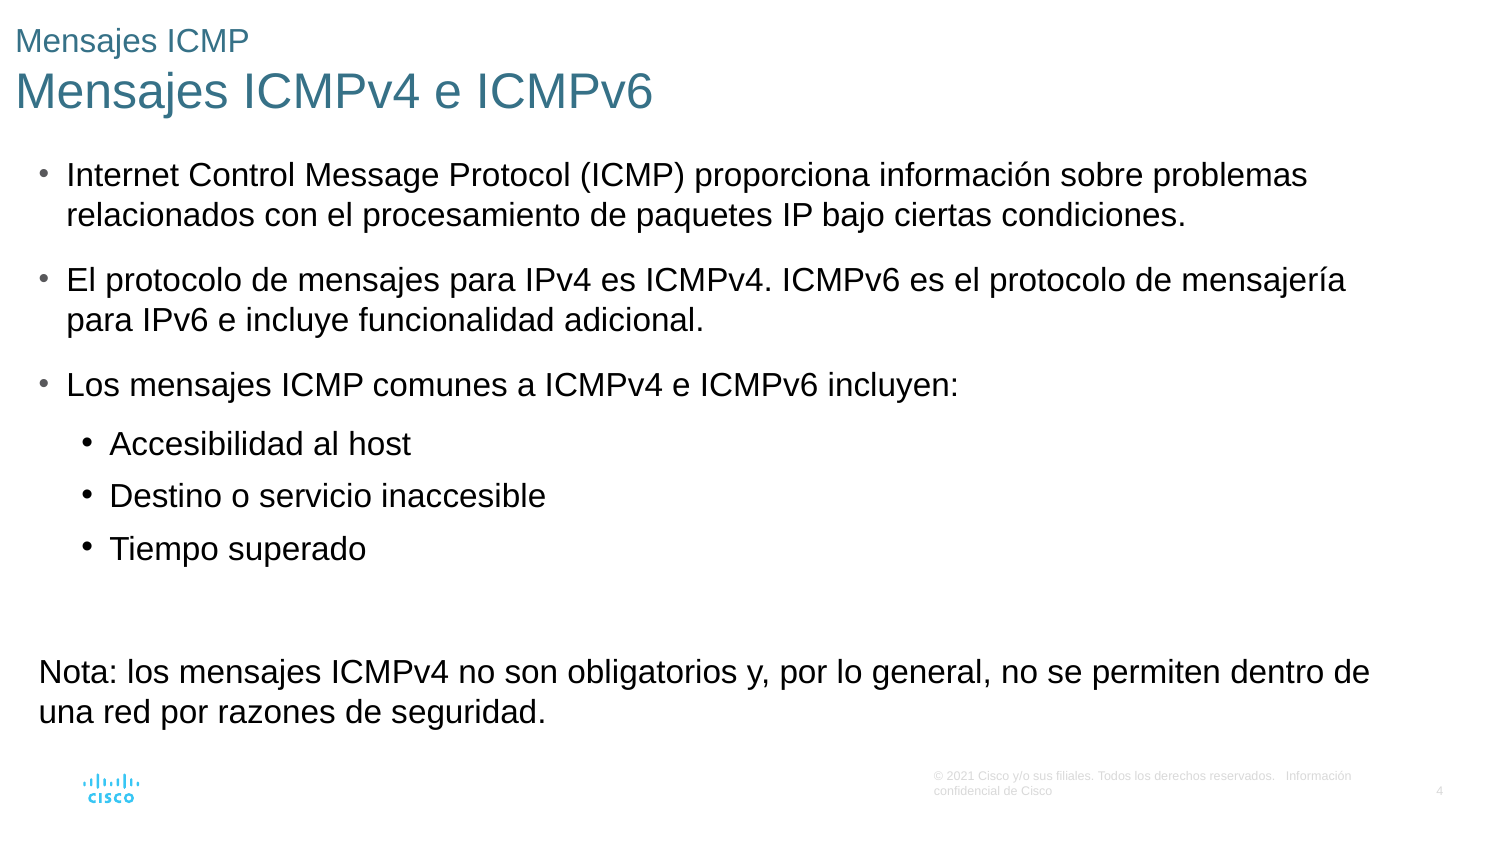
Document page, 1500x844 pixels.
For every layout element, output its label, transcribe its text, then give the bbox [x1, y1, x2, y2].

title Mensajes ICMP Mensajes ICMPv4 e ICMPv6 [0, 6, 1500, 131]
list Internet Control Message Protocol (ICMP) proporciona información sobre problemas relacionados con el procesamiento de paquetes IP bajo ciertas condiciones. El protocolo de mensajes para IPv4 es ICMPv4. ICMPv6 es el protocolo de mensajería para IPv6 e incluye funcionalidad adicional. Los mensajes ICMP comunes a ICMPv4 e ICMPv6 incluyen: Accesibilidad al host Destino o servicio inaccesible Tiempo superado Nota: los mensajes ICMPv4 no son obligatorios y, por lo general, no se permiten dentro de una red por razones de seguridad. [23, 145, 1453, 740]
